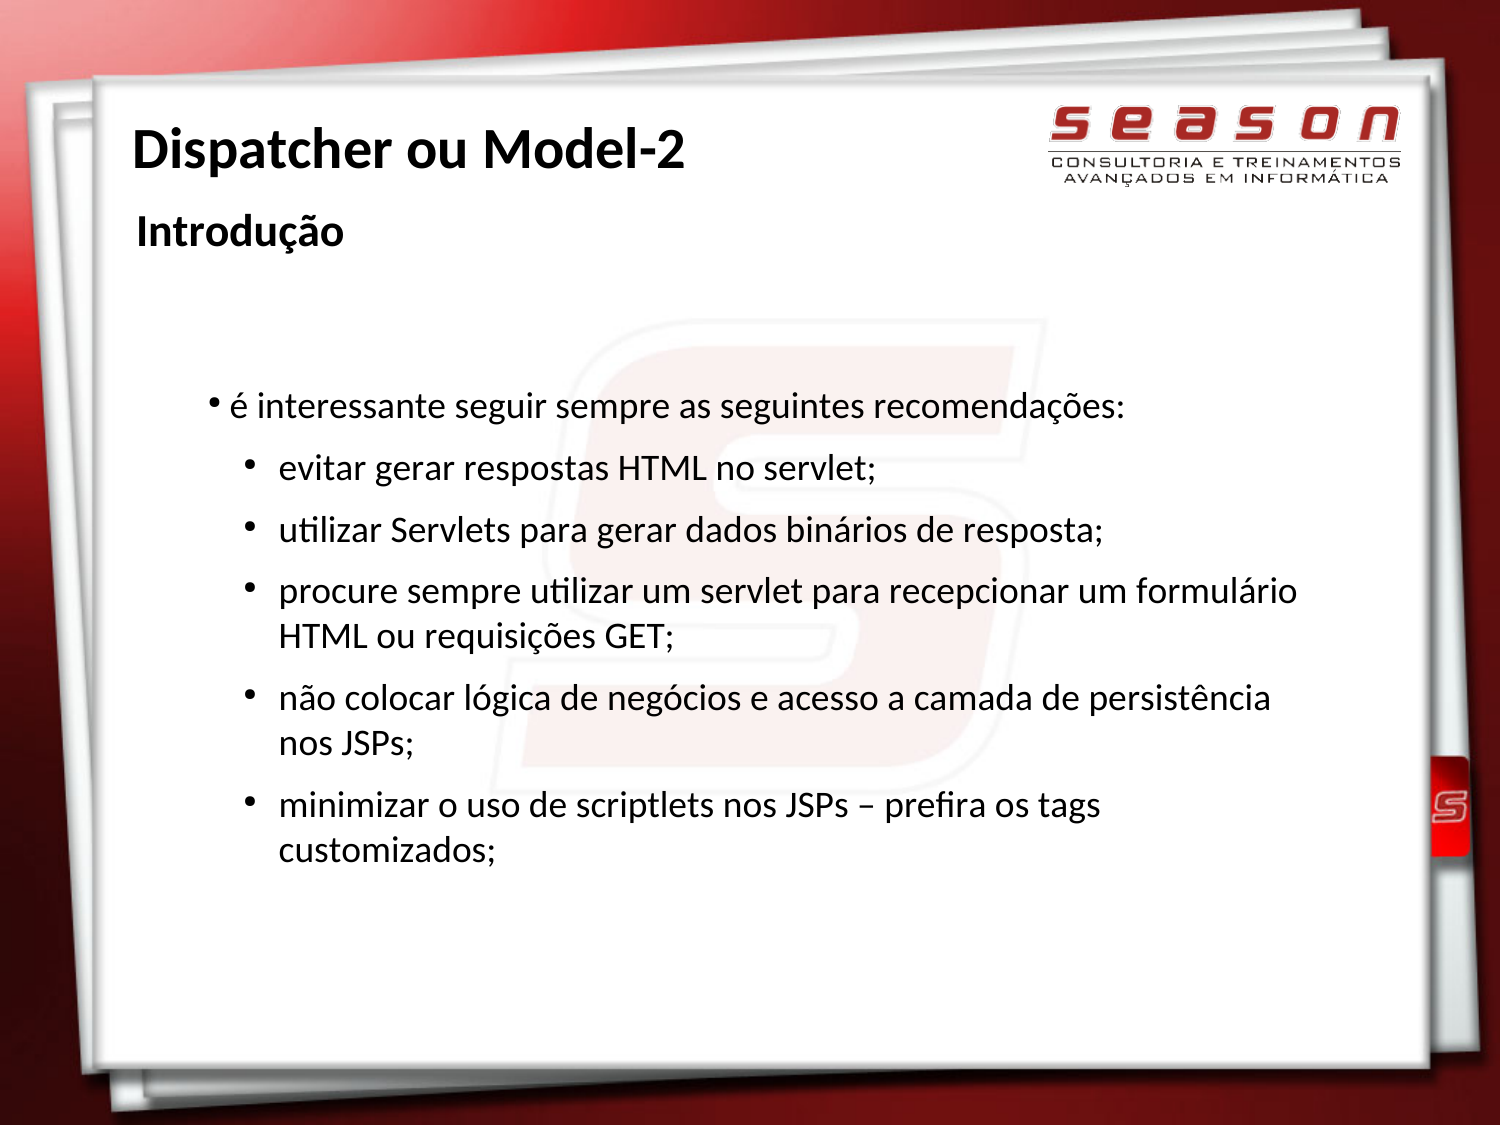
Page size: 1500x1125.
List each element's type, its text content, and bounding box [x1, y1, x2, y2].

text_box é interessante seguir sempre as seguintes recomendações: evitar gerar respostas HTML no servlet; utilizar Servlets para gerar dados binários de resposta; procure sempre utilizar um servlet para recepcionar um formulário HTML ou requisições GET; não colocar lógica de negócios e acesso a camada de persistência nos JSPs; minimizar o uso de scriptlets nos JSPs – prefira os tags customizados; [207, 357, 1328, 894]
text_box Introdução [119, 200, 1240, 256]
picture [0, 0, 1500, 1125]
title Dispatcher ou Model-2 [118, 33, 1394, 257]
